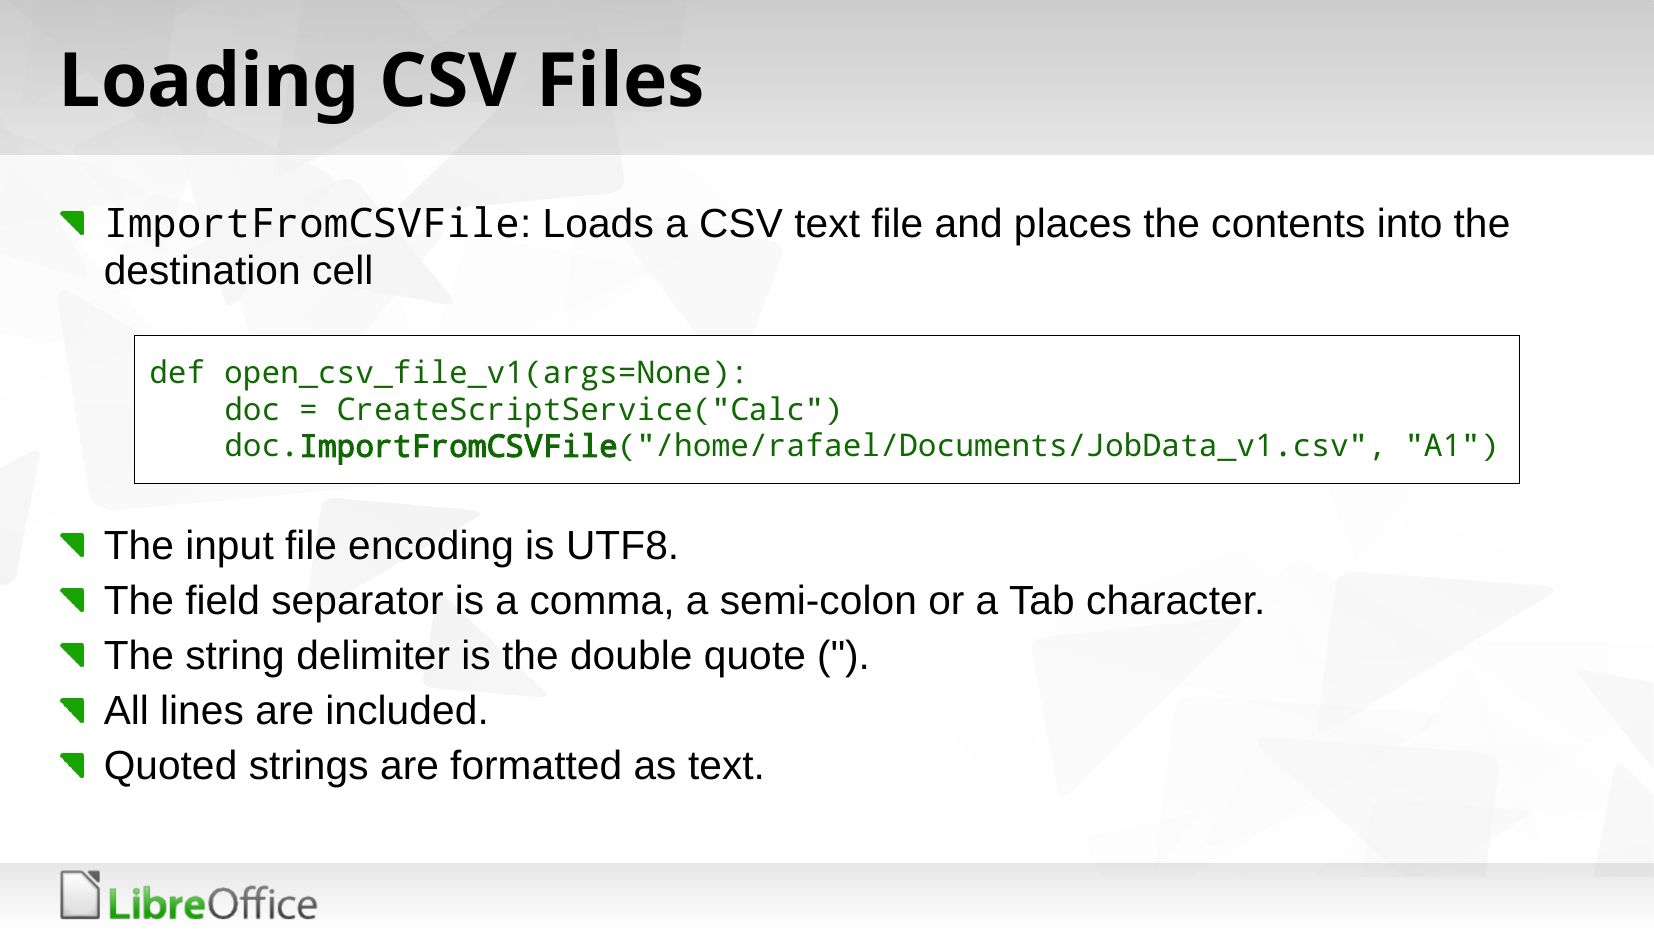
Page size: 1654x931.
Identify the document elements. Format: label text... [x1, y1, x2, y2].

title Loading CSV Files [59, 22, 1595, 133]
picture [0, 0, 783, 698]
picture [915, 411, 1654, 877]
list ImportFromCSVFile: Loads a CSV text file and places the contents into the destination cell The input file encoding is UTF8. The field separator is a comma, a semi-colon or a Tab character. The string delimiter is the double quote ("). All lines are included. Quoted strings are formatted as text. [60, 199, 1595, 841]
picture [41, 851, 337, 931]
text_box def open_csv_file_v1(args=None): doc = CreateScriptService("Calc") doc.ImportFromCSVFile("/home/rafael/Documents/JobData_v1.csv", "A1") [134, 335, 1520, 484]
